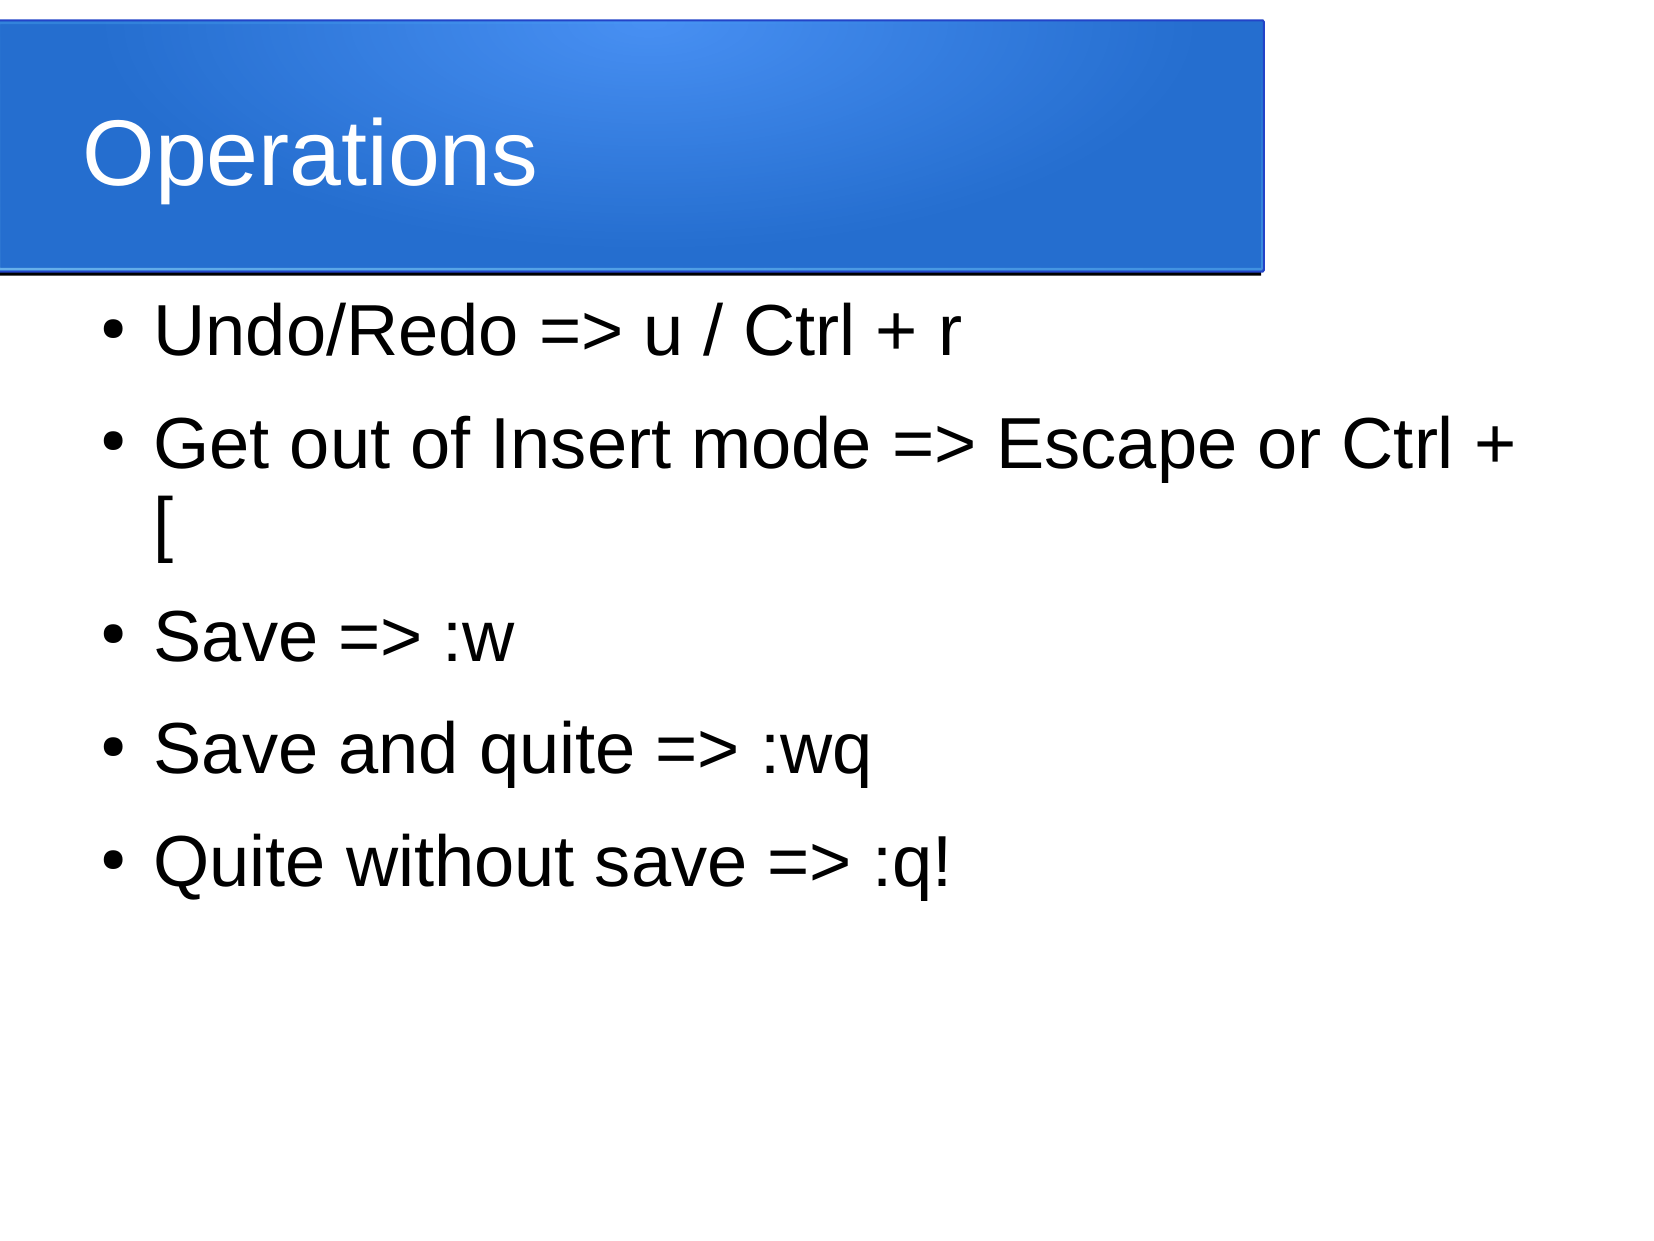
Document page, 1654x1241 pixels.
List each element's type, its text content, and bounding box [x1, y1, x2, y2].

title Operations [82, 49, 1250, 257]
list Undo/Redo => u / Ctrl + r Get out of Insert mode => Escape or Ctrl + [ Save => :w Save and quite => :wq Quite without save => :q! [82, 290, 1538, 1010]
